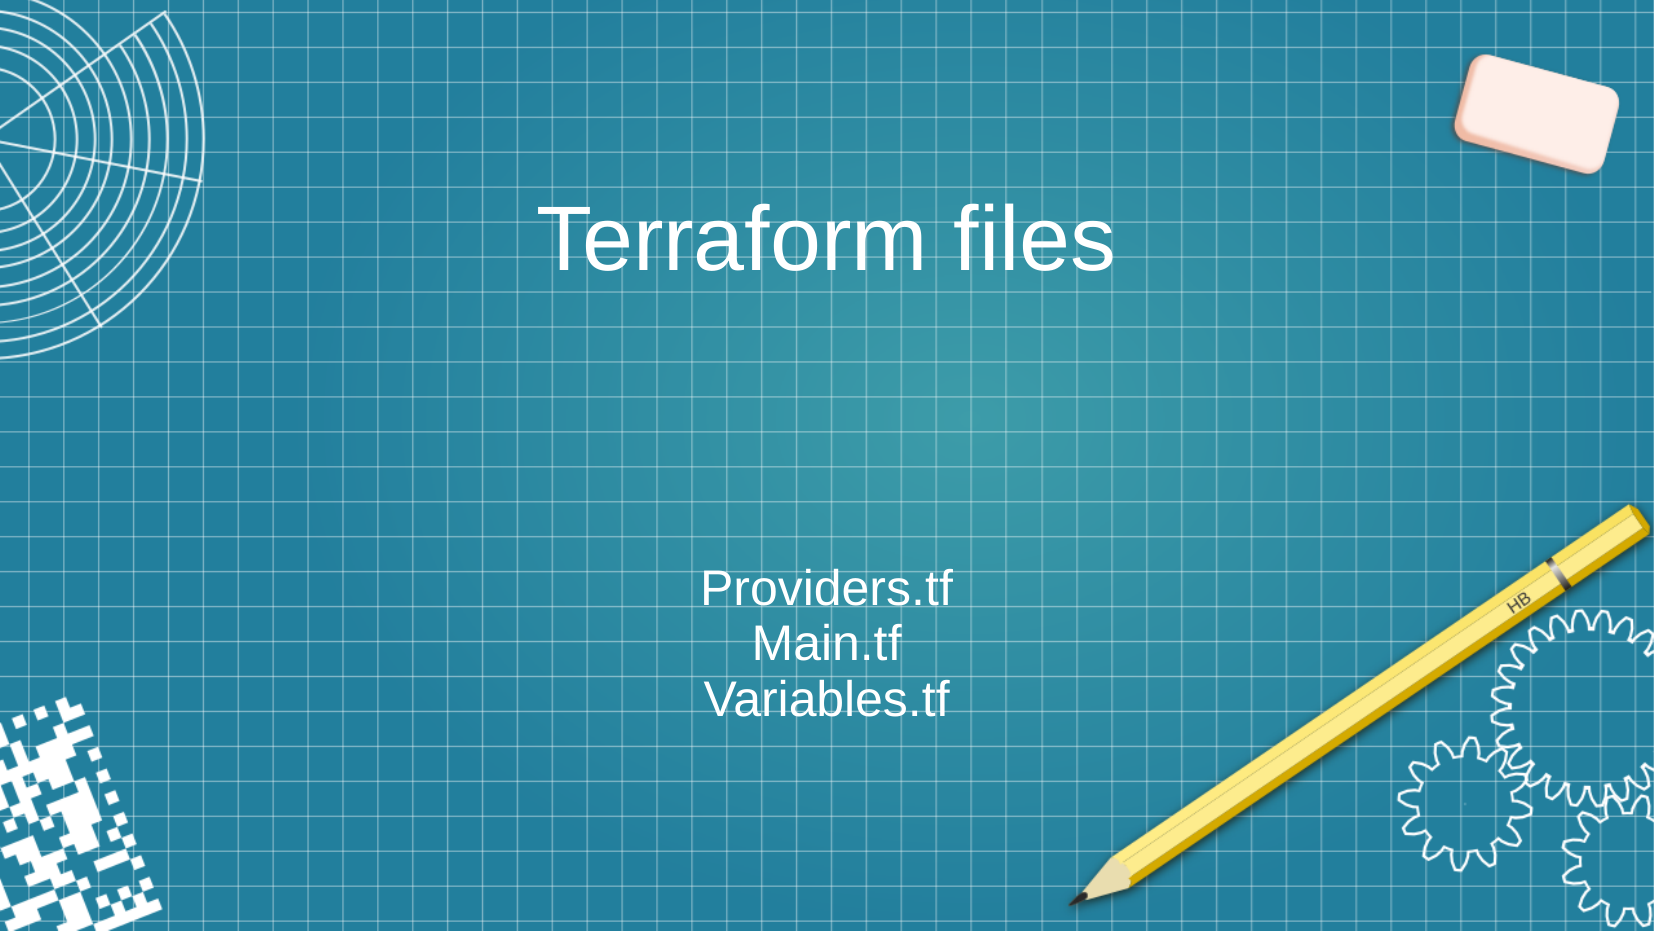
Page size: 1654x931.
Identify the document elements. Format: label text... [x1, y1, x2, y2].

title Terraform files [82, 132, 1571, 346]
subtitle Providers.tf Main.tf Variables.tf [82, 389, 1571, 842]
picture [0, 0, 1654, 931]
